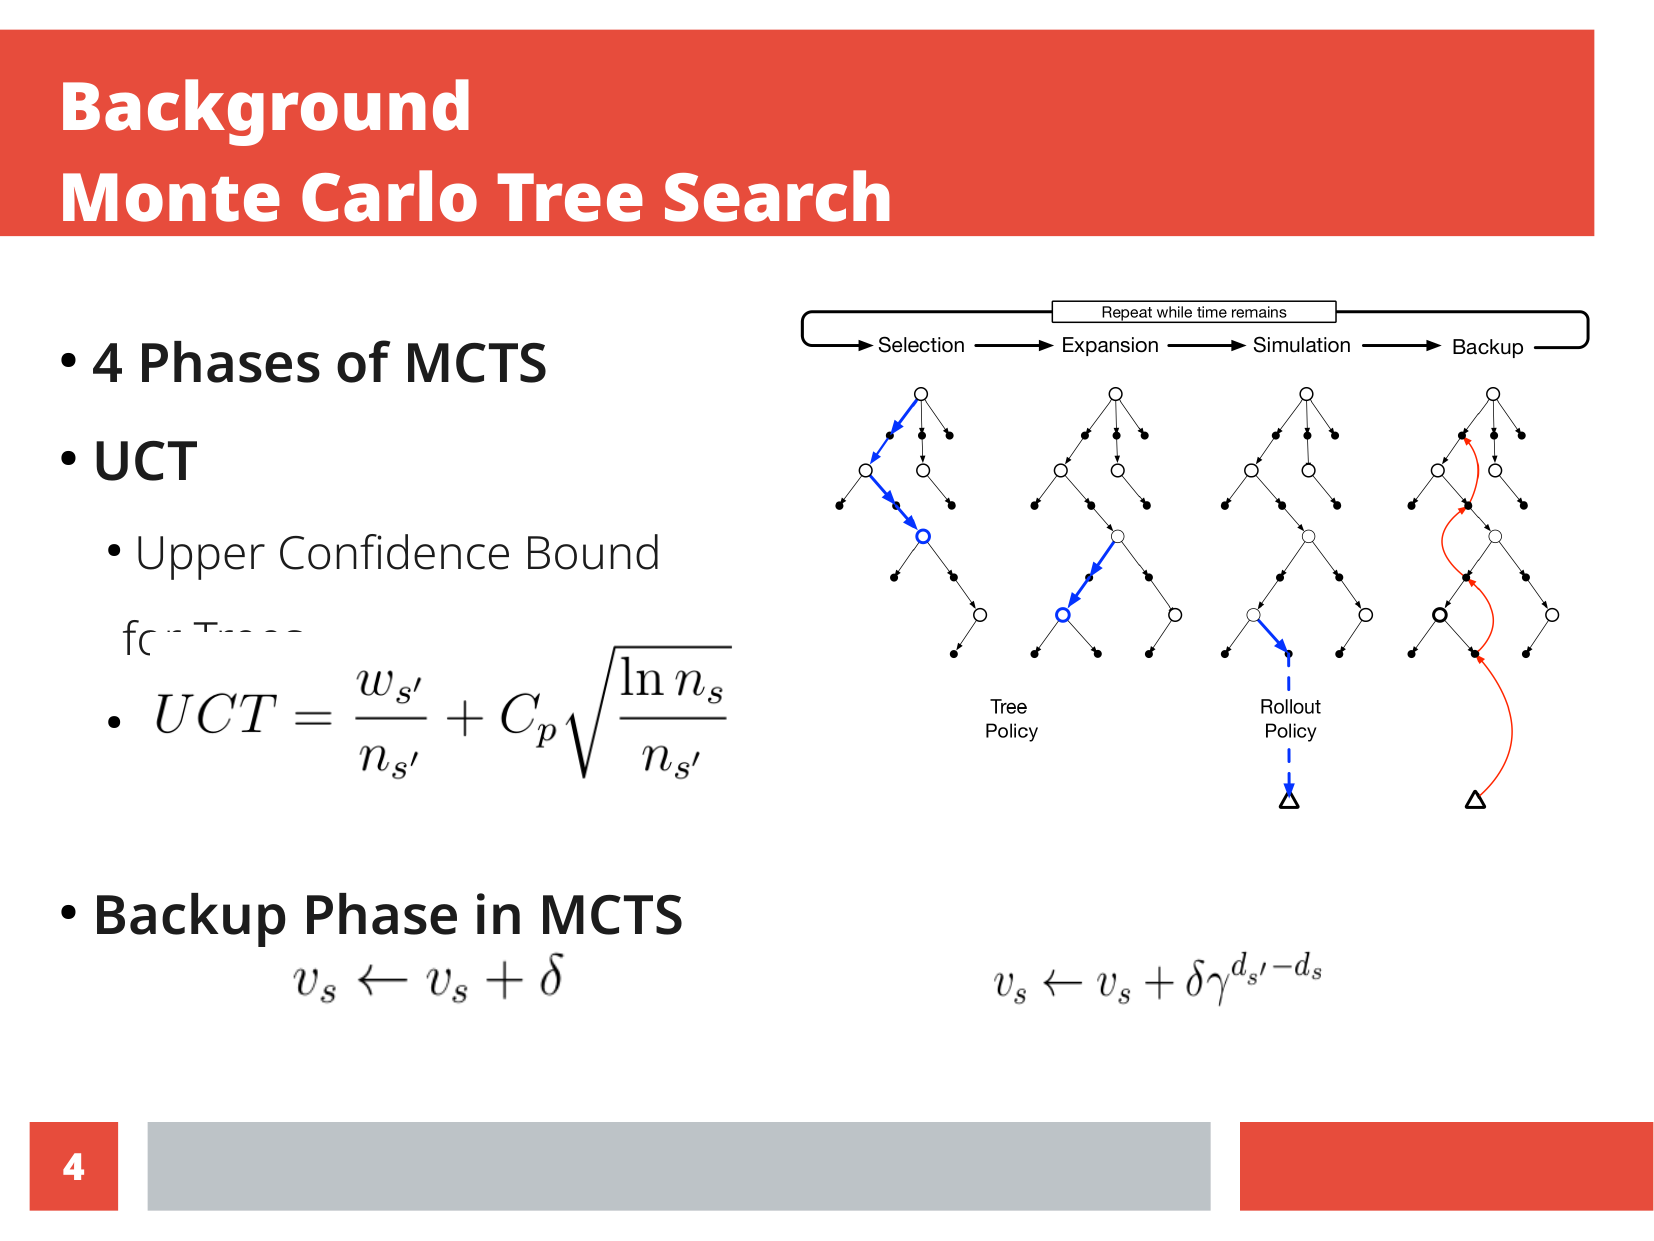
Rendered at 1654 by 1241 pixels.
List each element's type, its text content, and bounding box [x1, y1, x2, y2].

picture [985, 944, 1328, 1021]
picture [800, 299, 1591, 811]
title Background Monte Carlo Tree Search [59, 59, 1595, 207]
list 4 Phases of MCTS UCT Upper Confidence Bound for Trees Backup Phase in MCTS [59, 324, 1565, 1093]
picture [285, 935, 575, 1021]
picture [150, 632, 736, 796]
